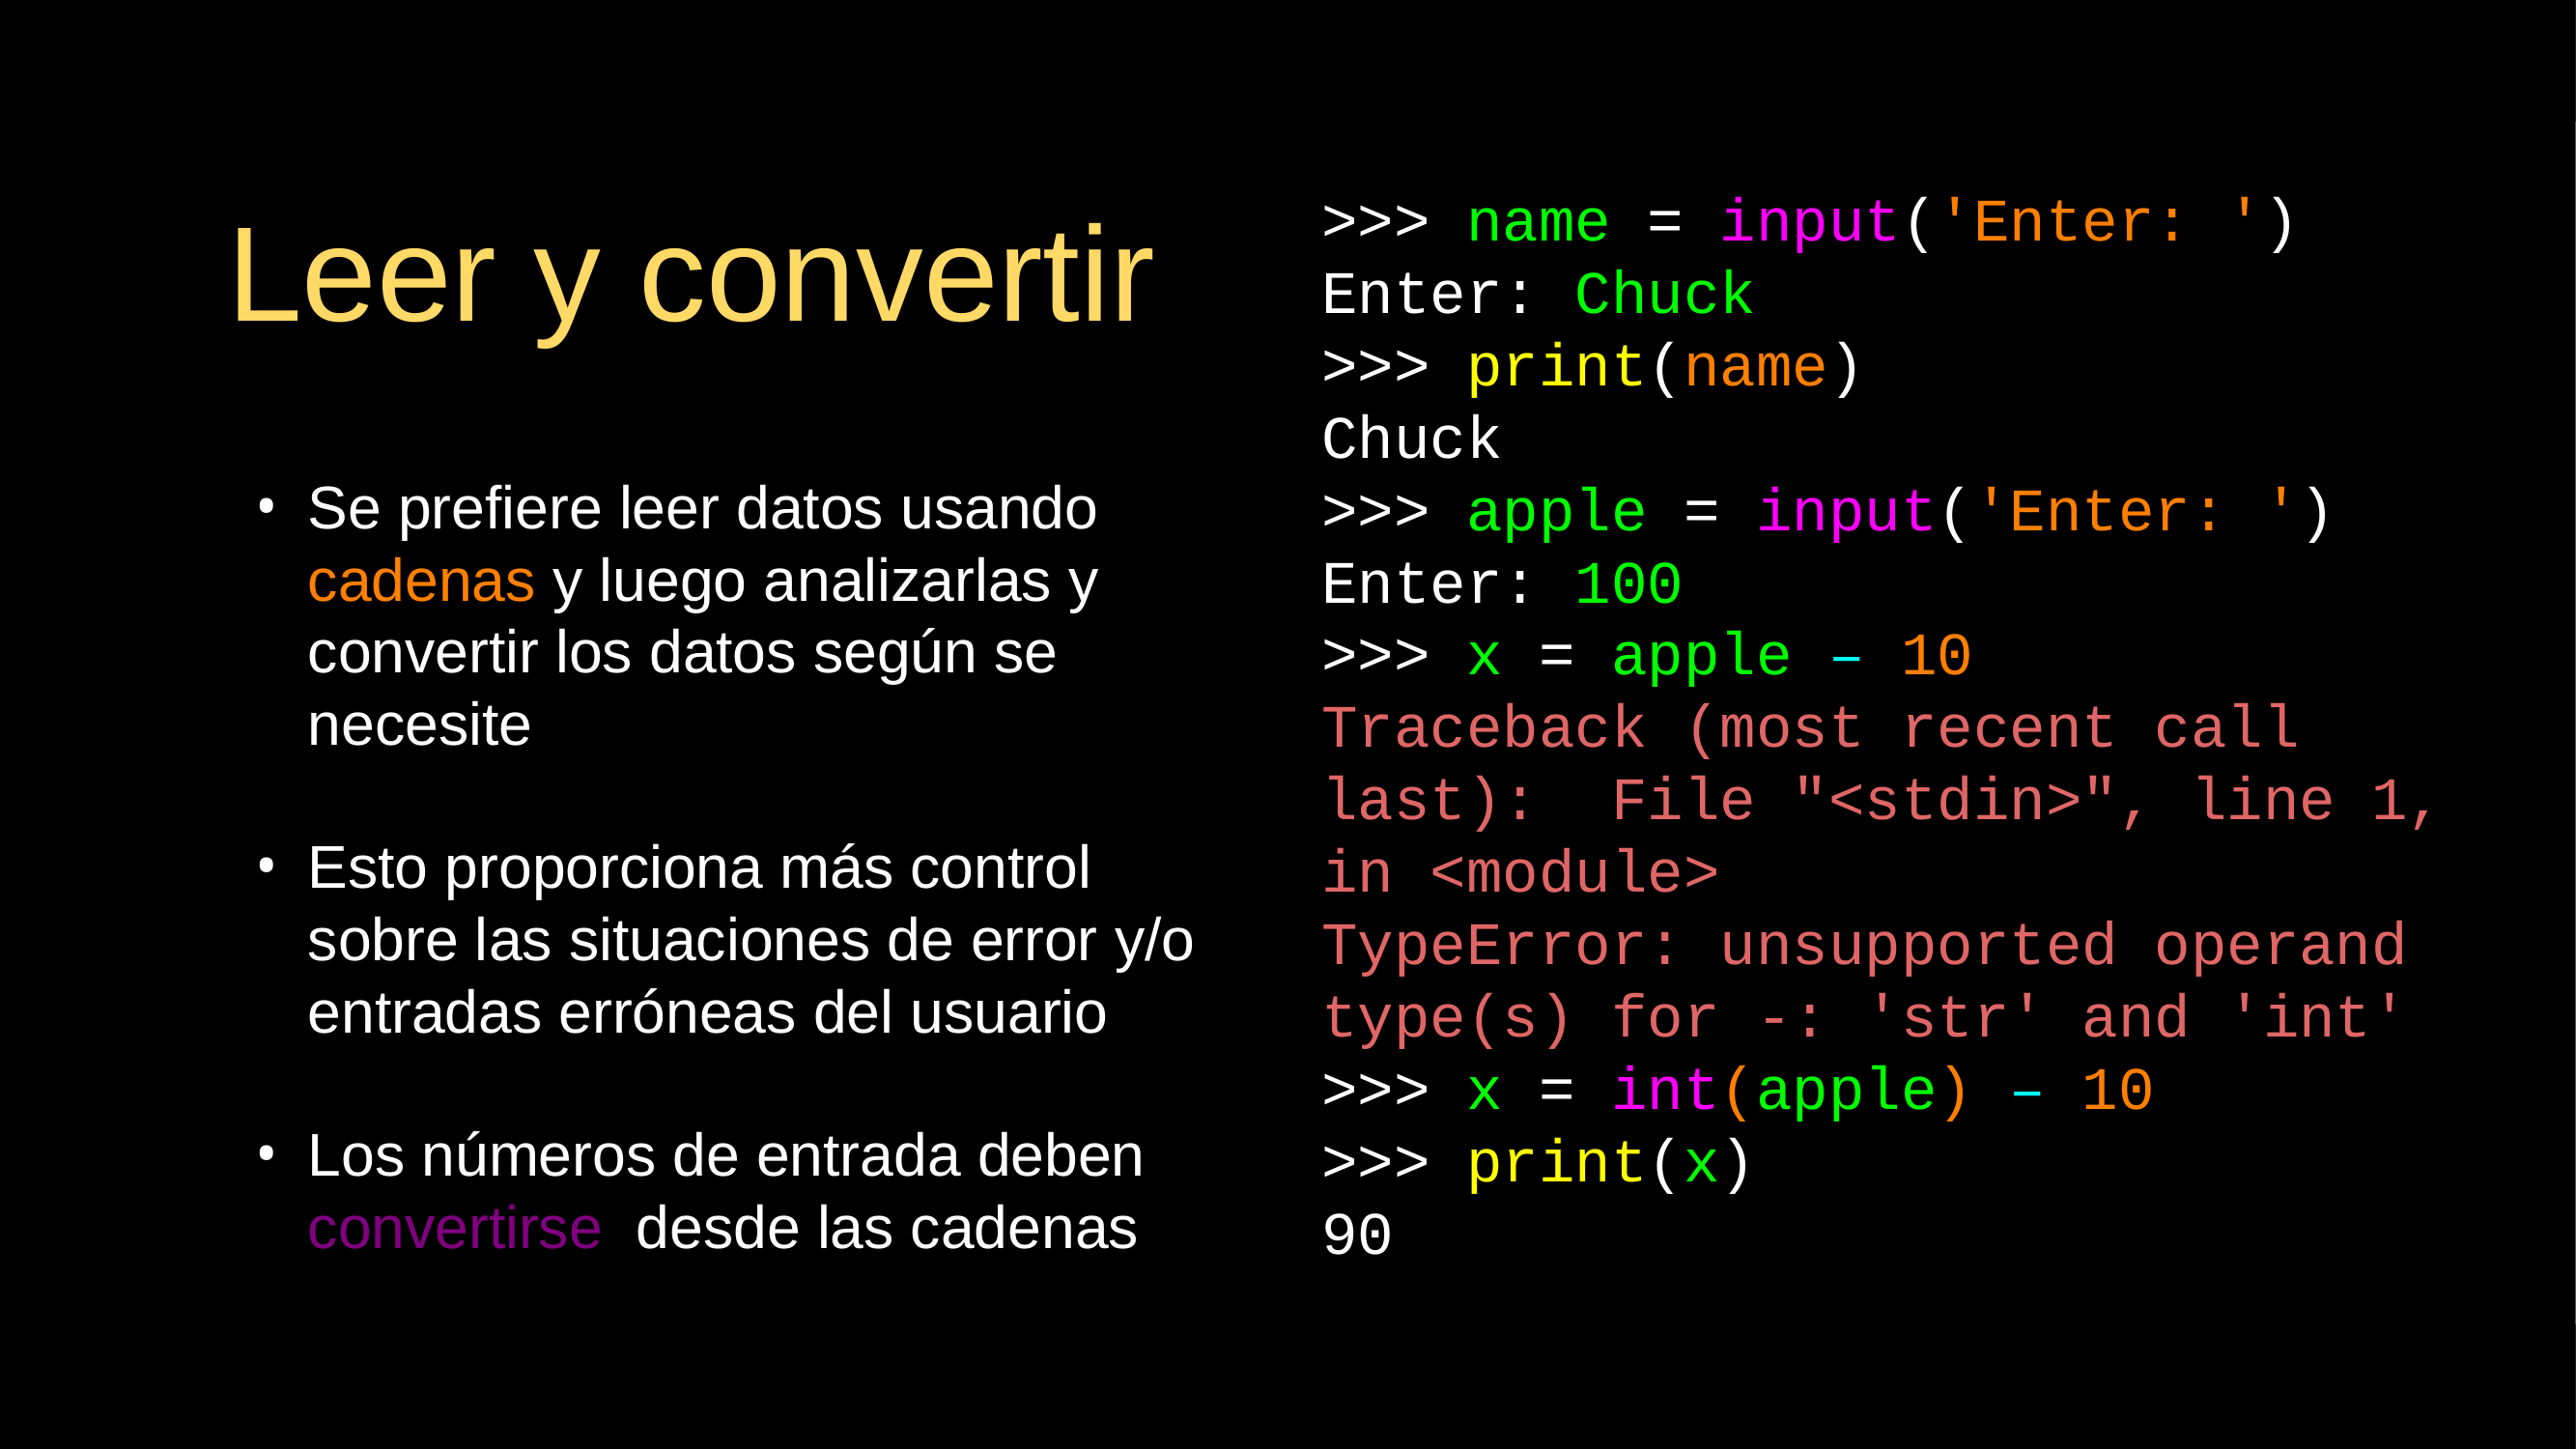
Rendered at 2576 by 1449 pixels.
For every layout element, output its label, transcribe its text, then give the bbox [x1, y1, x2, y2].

list Se prefiere leer datos usando cadenas y luego analizarlas y convertir los datos según se necesite Esto proporciona más control sobre las situaciones de error y/o entradas erróneas del usuario Los números de entrada deben convertirse desde las cadenas [183, 412, 1232, 1317]
title Leer y convertir [183, 131, 1201, 403]
text_box >>> name = input('Enter: ') Enter: Chuck >>> print(name) Chuck >>> apple = input('Enter: ') Enter: 100 >>> x = apple – 10 Traceback (most recent call last): File "<stdin>", line 1, in <module> TypeError: unsupported operand type(s) for -: 'str' and 'int' >>> x = int(apple) – 10 >>> print(x) 90 [1321, 137, 2447, 1310]
